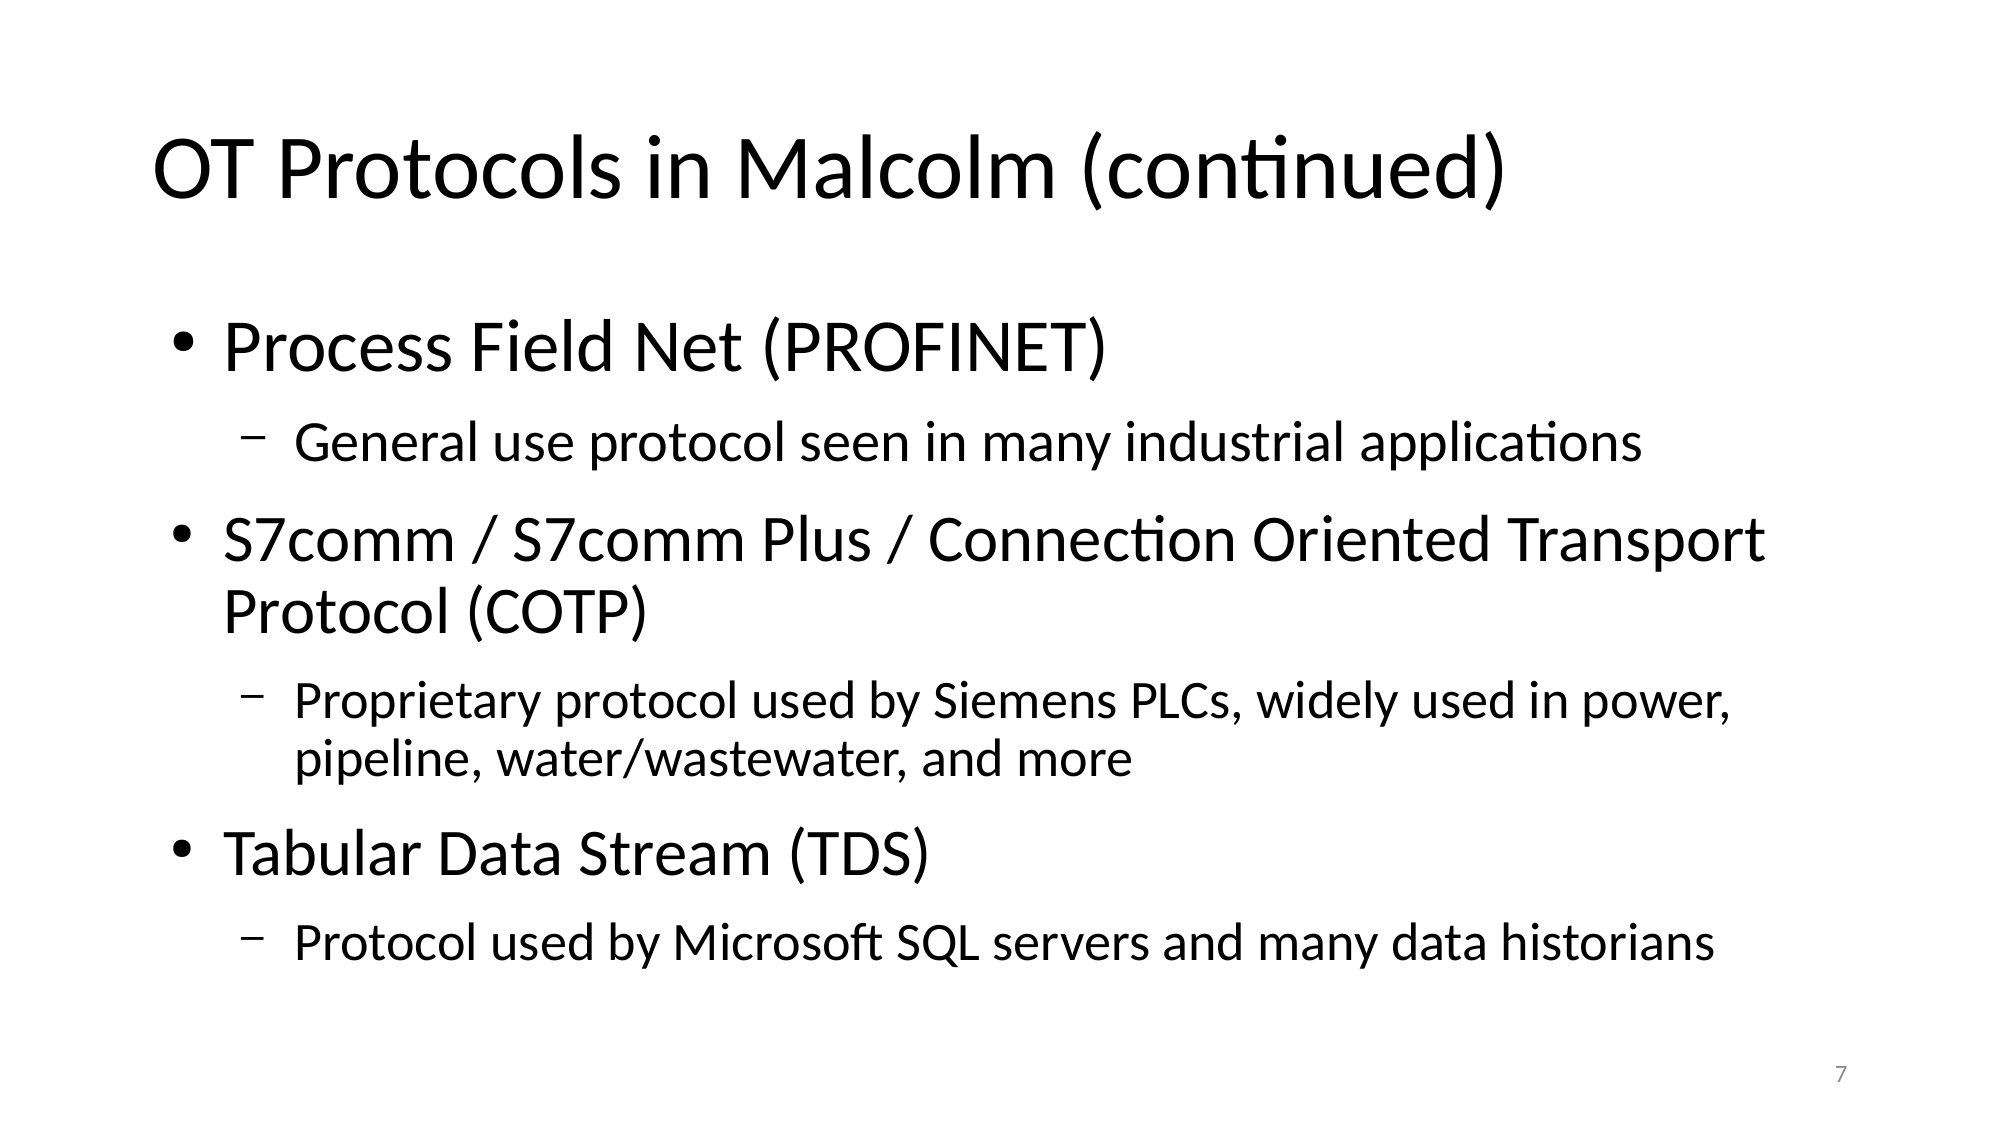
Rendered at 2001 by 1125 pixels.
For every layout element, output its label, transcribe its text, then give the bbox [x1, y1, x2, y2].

slide_number <number> [1412, 1042, 1863, 1103]
title OT Protocols in Malcolm (continued) [137, 59, 1863, 278]
list Process Field Net (PROFINET) General use protocol seen in many industrial applications S7comm / S7comm Plus / Connection Oriented Transport Protocol (COTP) Proprietary protocol used by Siemens PLCs, widely used in power, pipeline, water/wastewater, and more Tabular Data Stream (TDS) Protocol used by Microsoft SQL servers and many data historians [137, 299, 1863, 1014]
